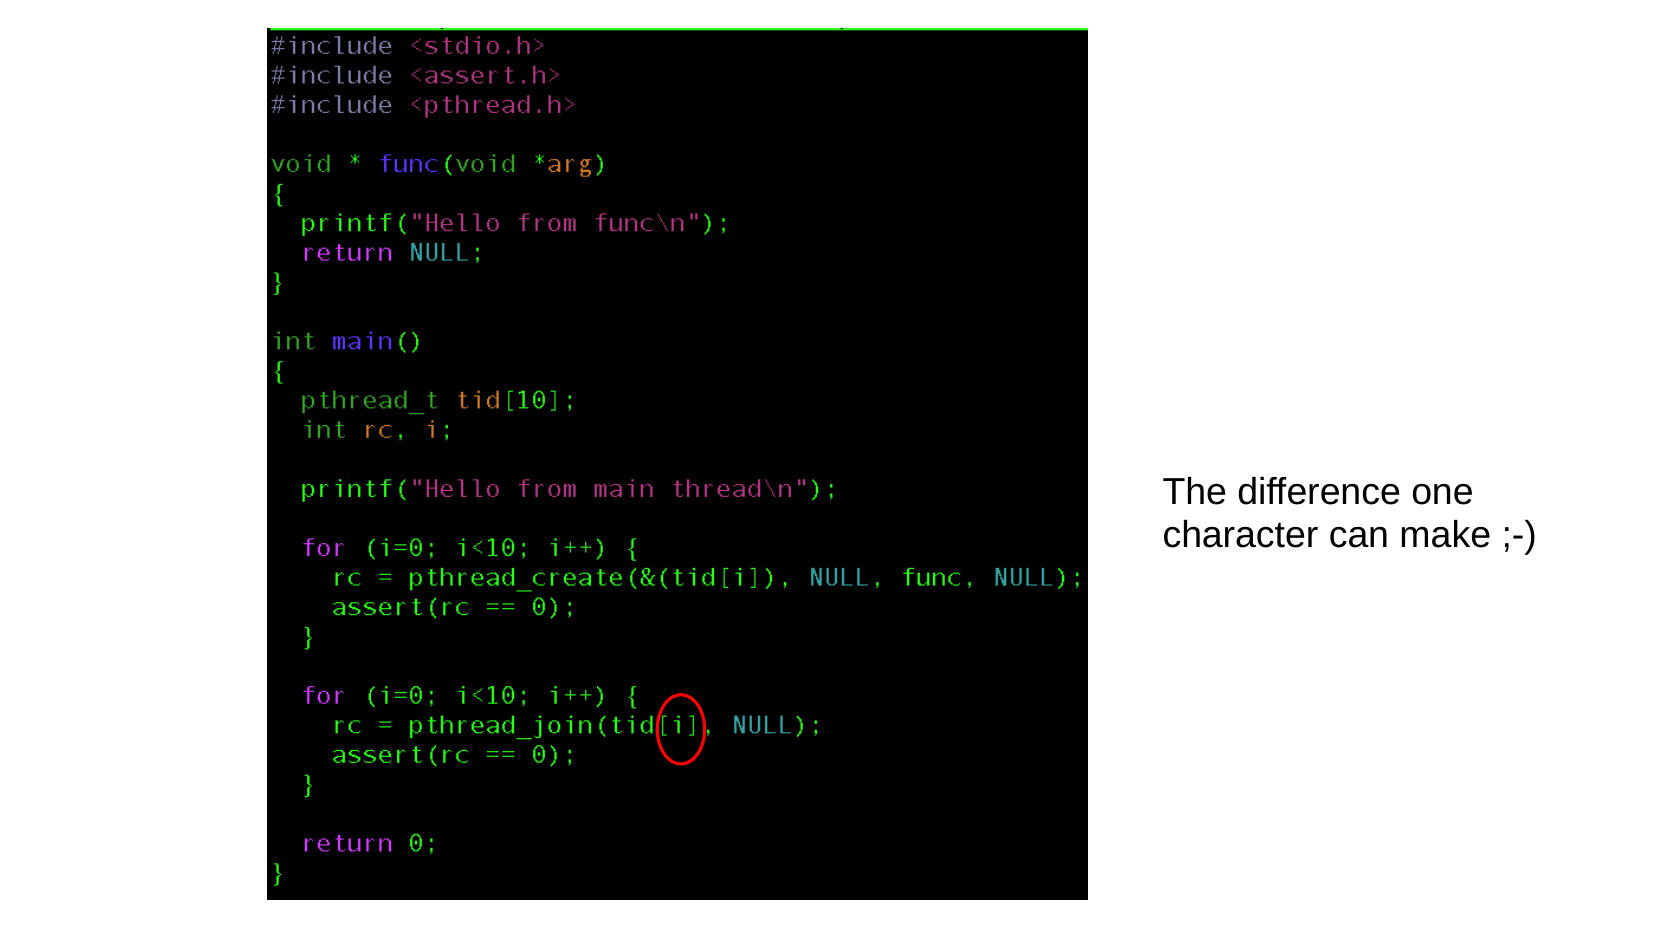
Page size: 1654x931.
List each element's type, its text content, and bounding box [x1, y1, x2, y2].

text_box The difference one character can make ;-) [1147, 463, 1613, 563]
picture [267, 28, 1088, 901]
